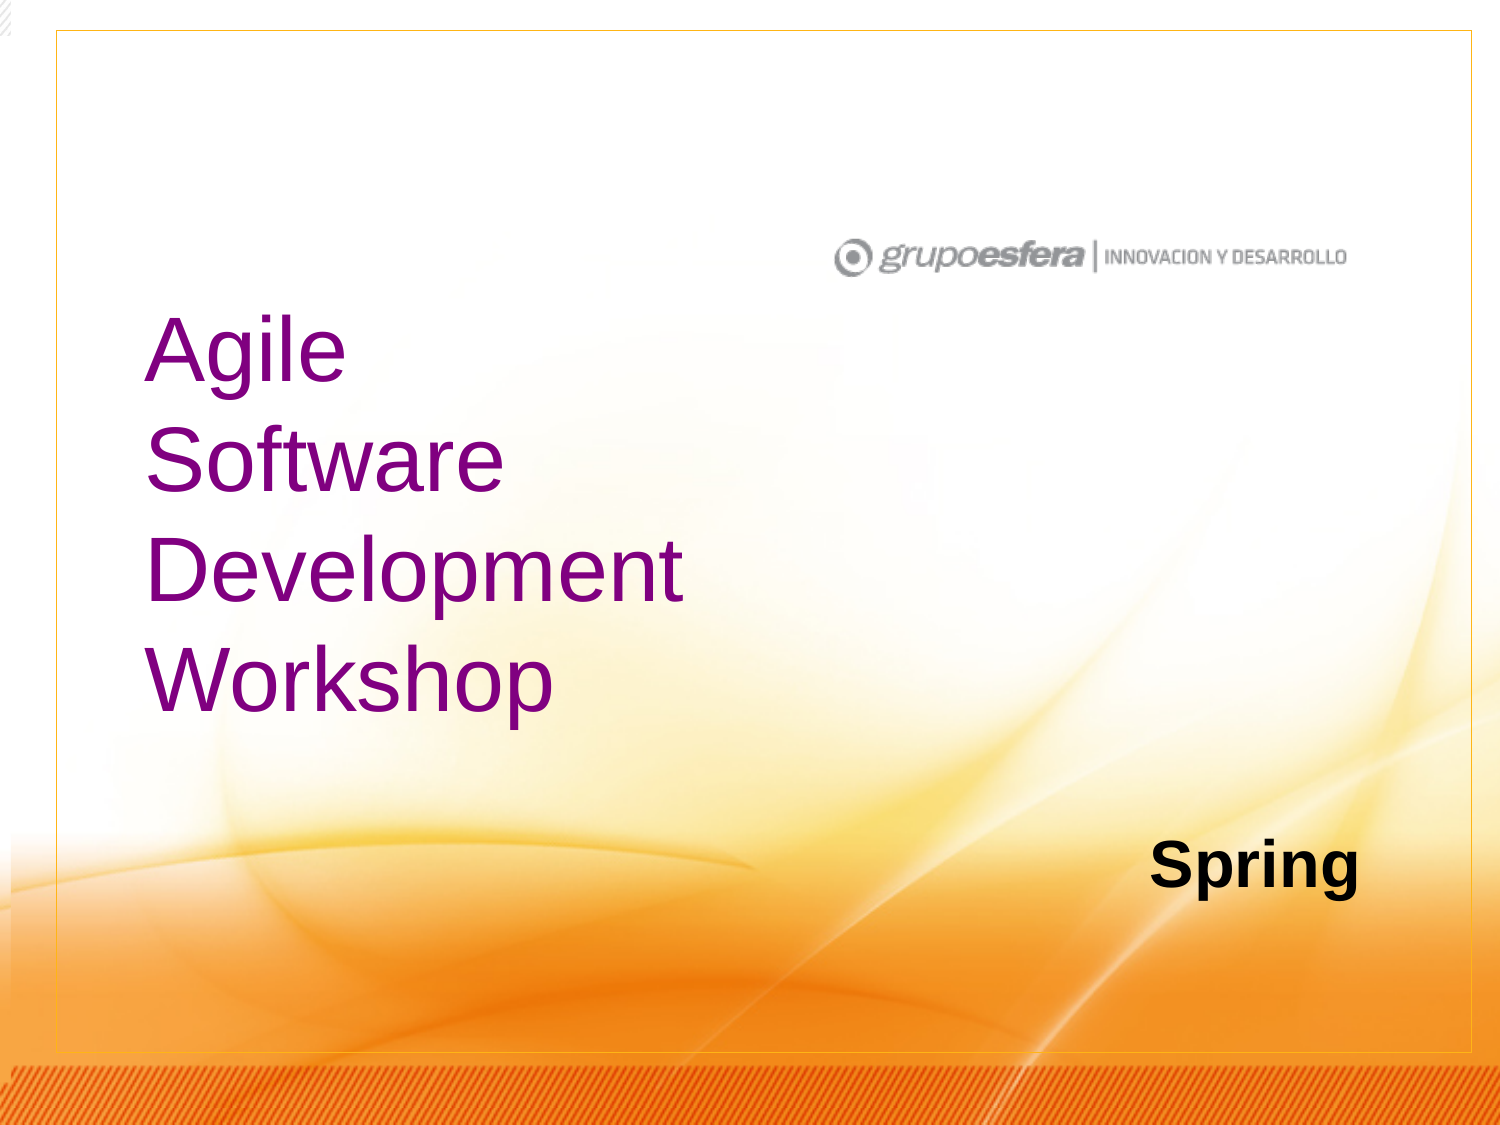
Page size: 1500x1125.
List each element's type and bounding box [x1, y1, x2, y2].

chart [10, 0, 1500, 1108]
picture [0, 0, 1500, 1125]
